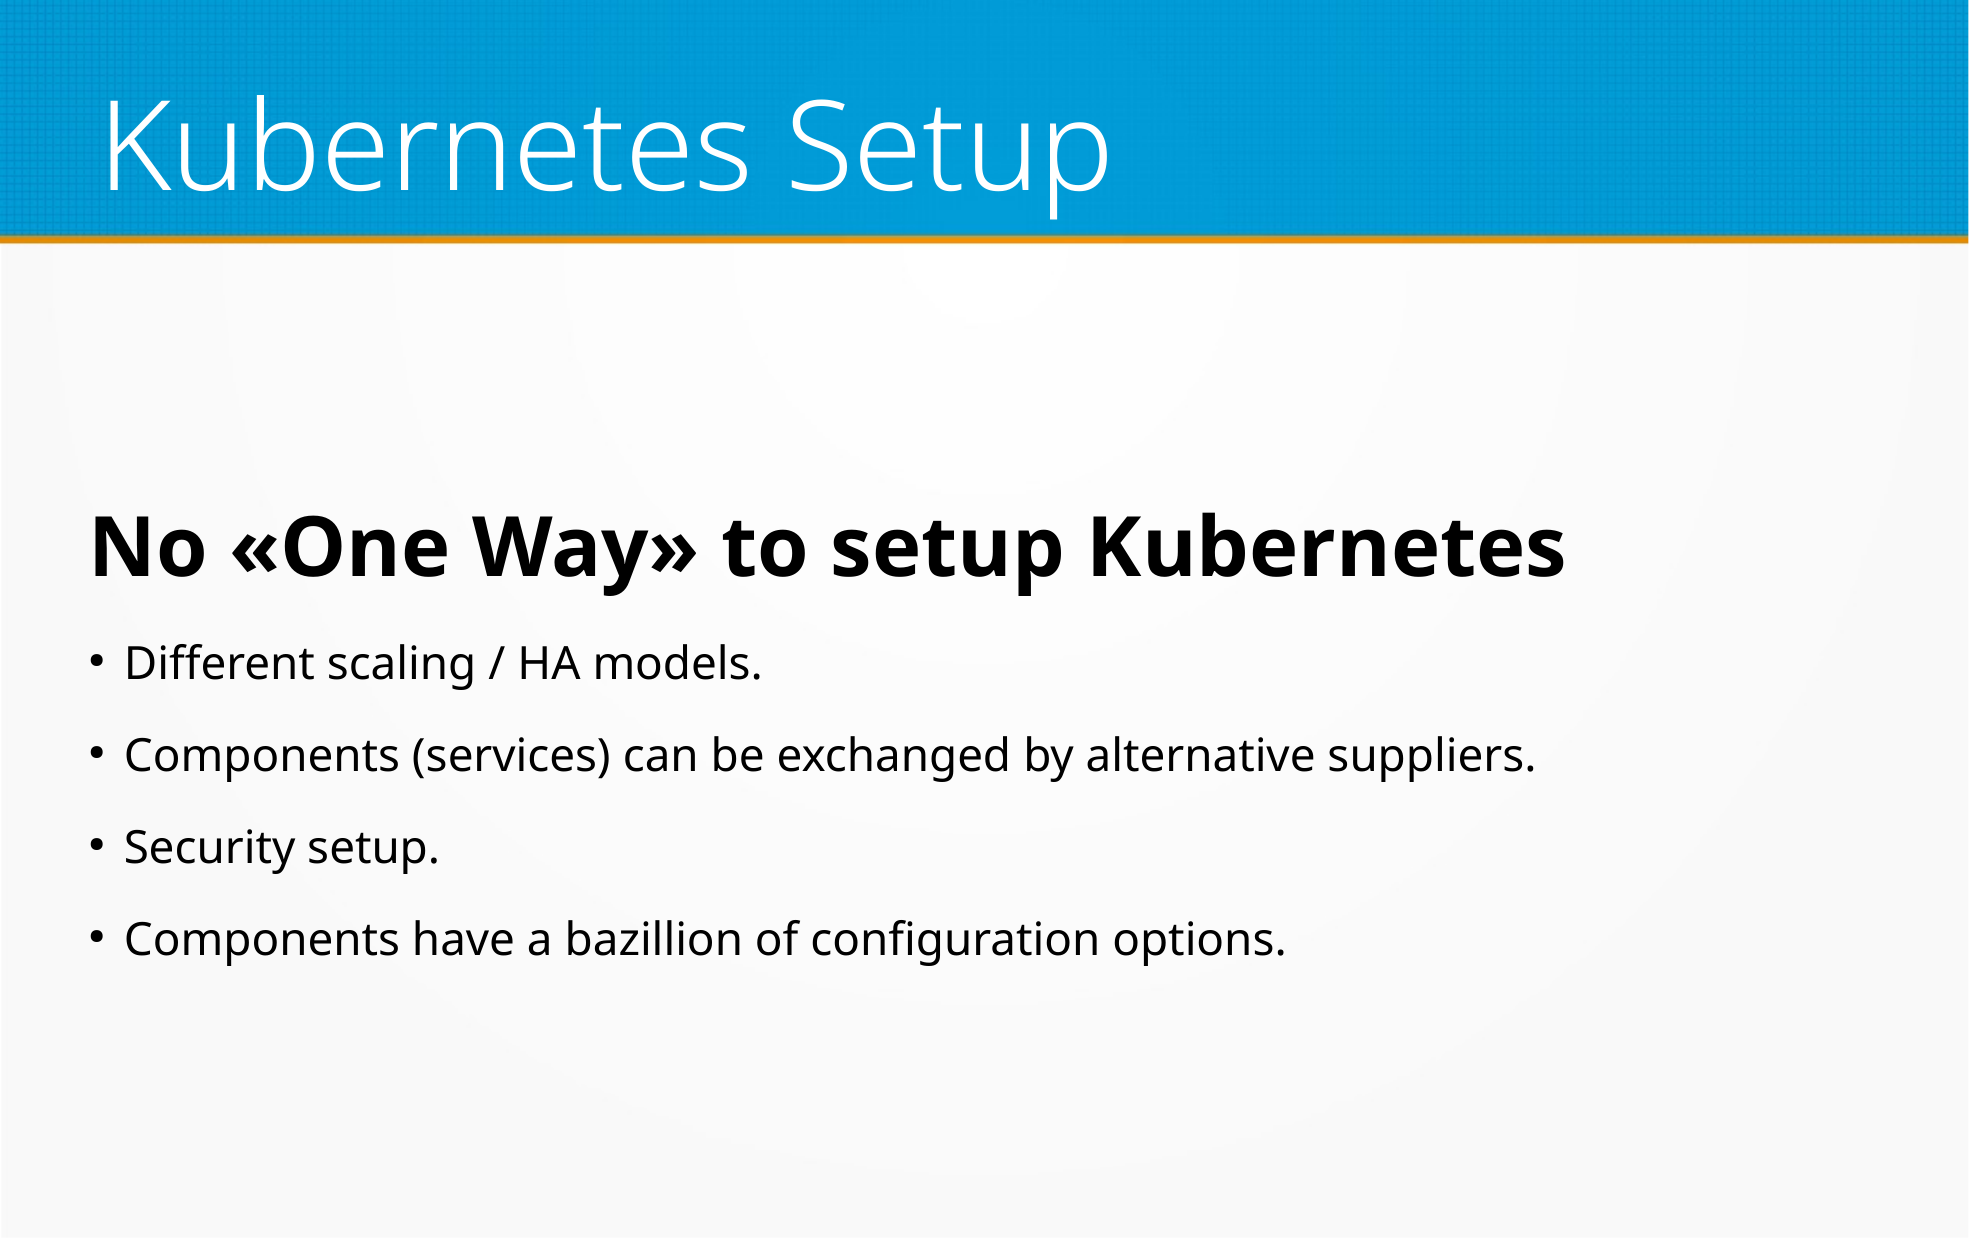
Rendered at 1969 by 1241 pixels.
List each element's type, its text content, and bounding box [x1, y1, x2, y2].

text_box No «One Way» to setup Kubernetes Different scaling / HA models. Components (services) can be exchanged by alternative suppliers. Security setup. Components have a bazillion of configuration options. [82, 293, 1772, 1163]
title Kubernetes Setup [98, 19, 1870, 227]
picture [0, 233, 1969, 1241]
